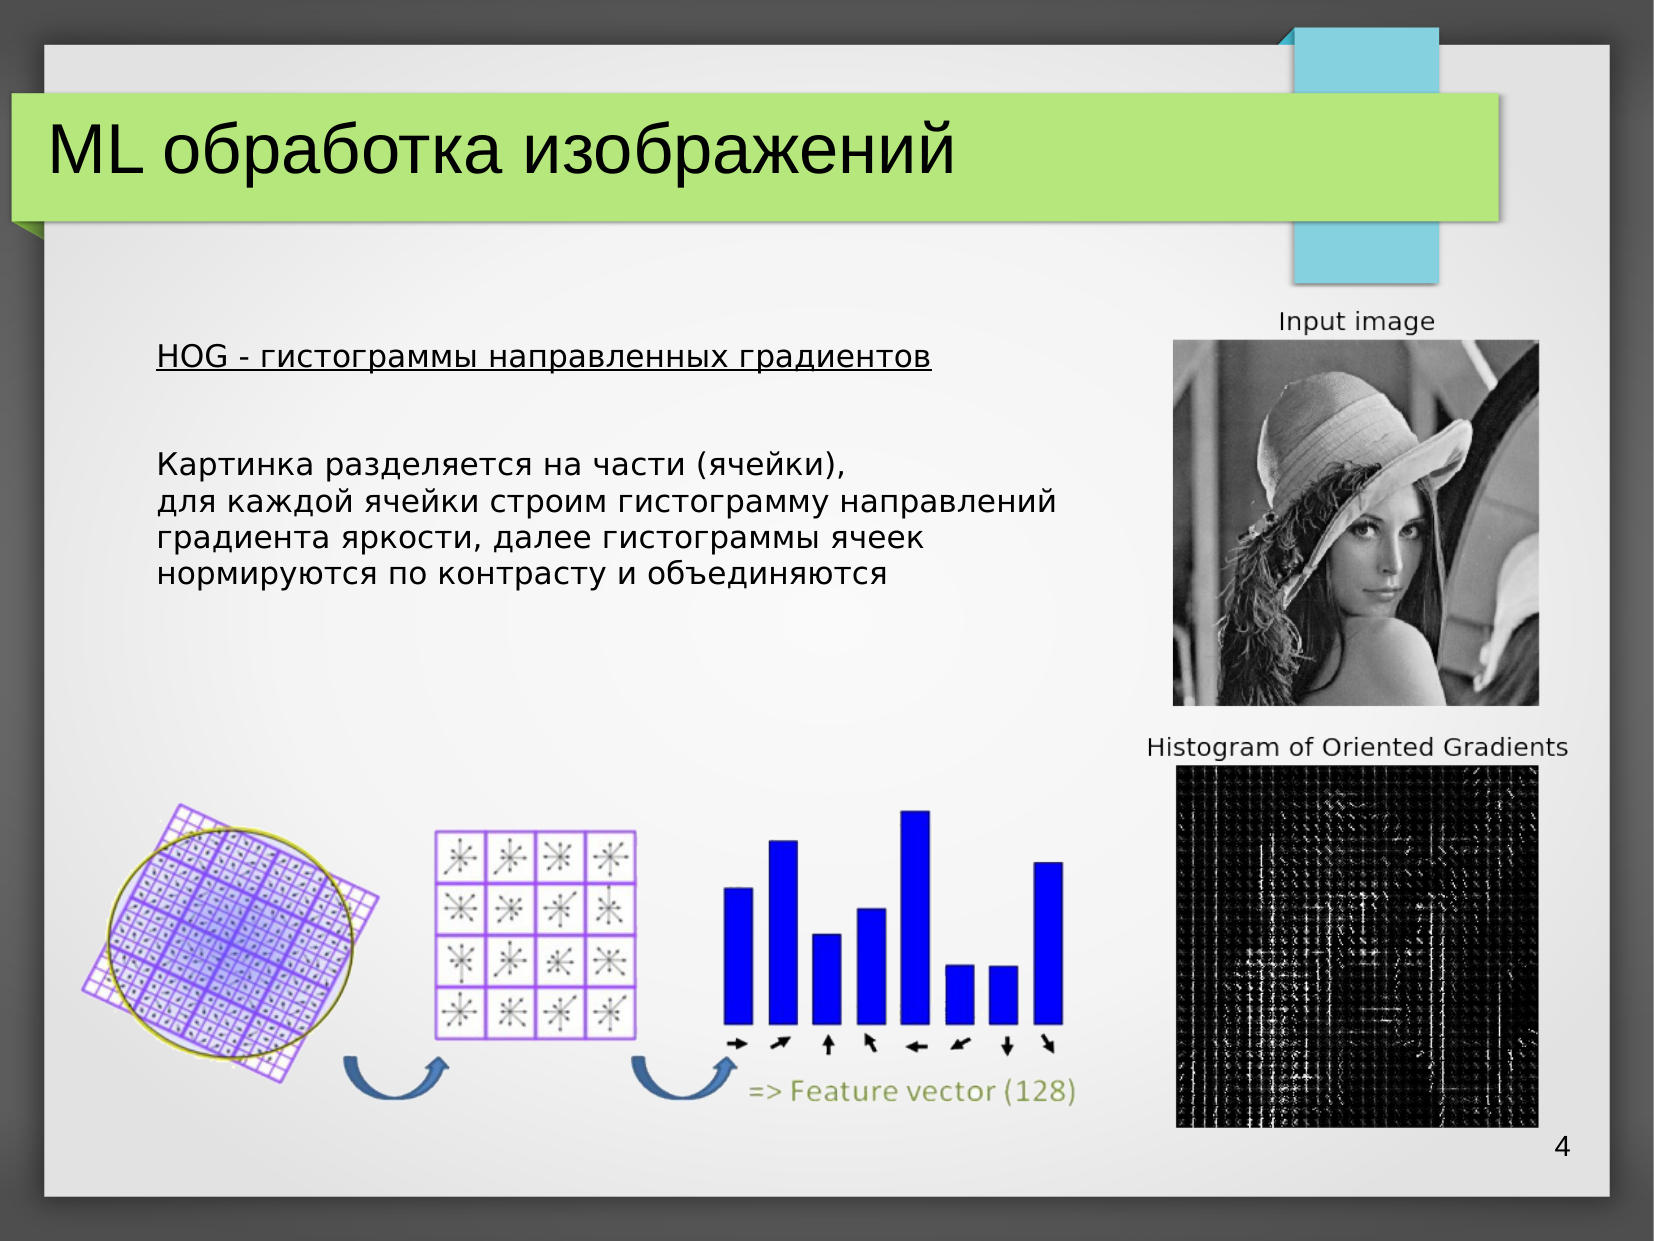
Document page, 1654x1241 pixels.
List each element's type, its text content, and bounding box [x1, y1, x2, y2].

text_box HOG - гистограммы направленных градиентов Картинка разделяется на части (ячейки), для каждой ячейки строим гистограмму направлений градиента яркости, далее гистограммы ячеек нормируются по контрасту и объединяются [141, 330, 1075, 672]
picture [0, 0, 1654, 1241]
title ML обработка изображений [47, 109, 1501, 189]
